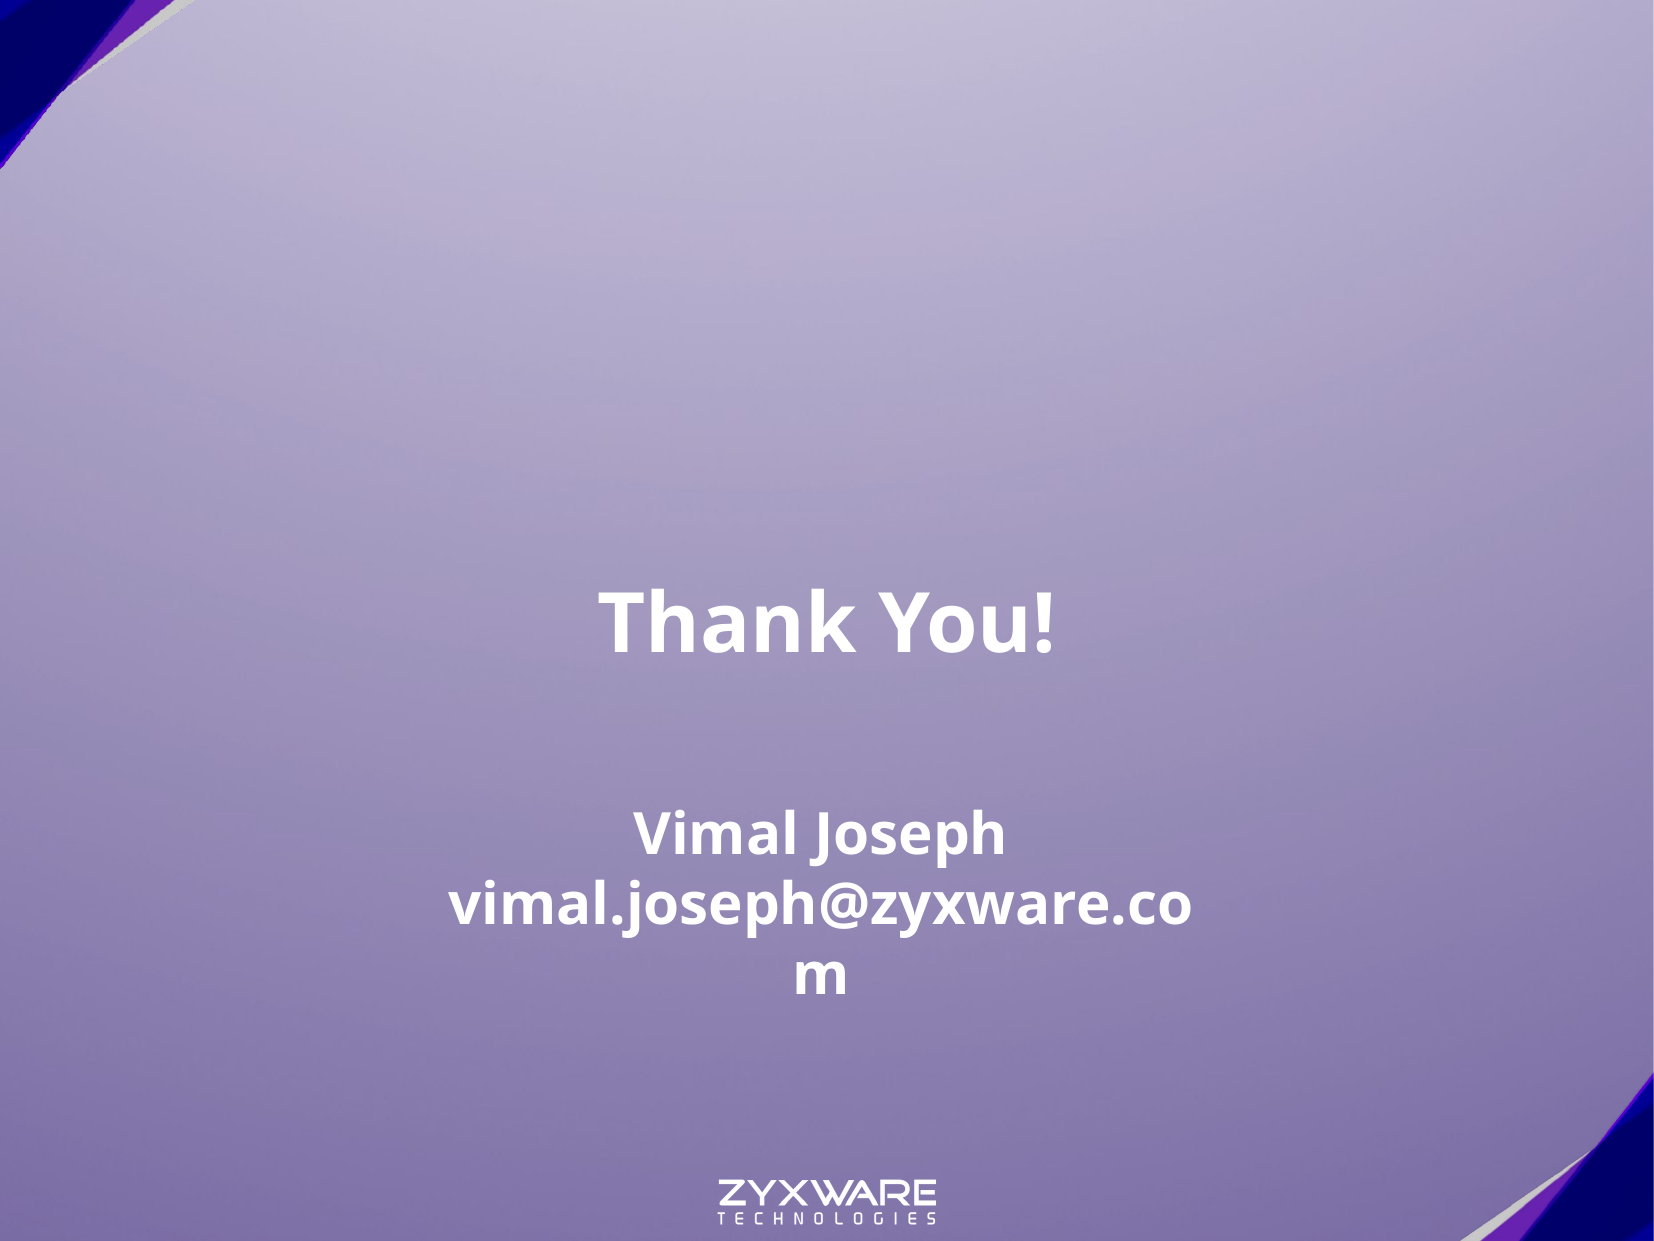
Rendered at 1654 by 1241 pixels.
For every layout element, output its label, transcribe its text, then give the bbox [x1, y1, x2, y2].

picture [1460, 1064, 1654, 1241]
picture [0, 0, 1654, 1241]
title Thank You! [82, 523, 1571, 717]
title Vimal Joseph vimal.joseph@zyxware.com [407, 823, 1235, 979]
